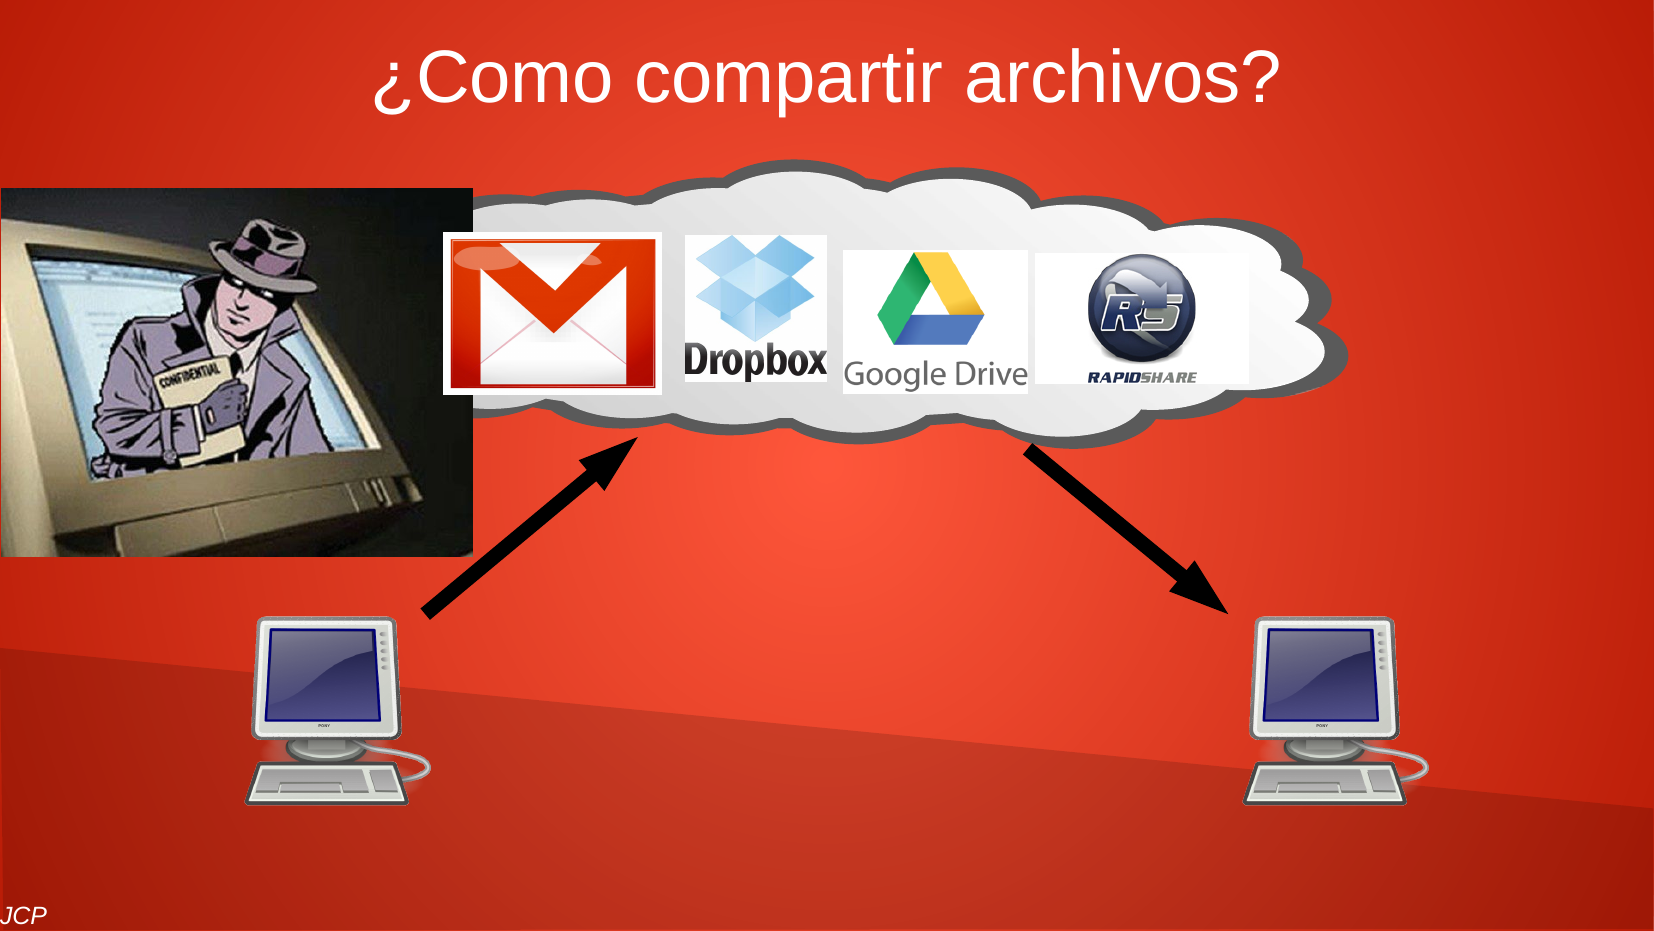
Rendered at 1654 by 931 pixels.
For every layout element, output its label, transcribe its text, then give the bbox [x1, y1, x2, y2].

picture [185, 602, 475, 820]
title JCP [0, 888, 48, 931]
title ¿Como compartir archivos? [0, 0, 1654, 154]
picture [1, 159, 1349, 557]
picture [1183, 602, 1473, 820]
